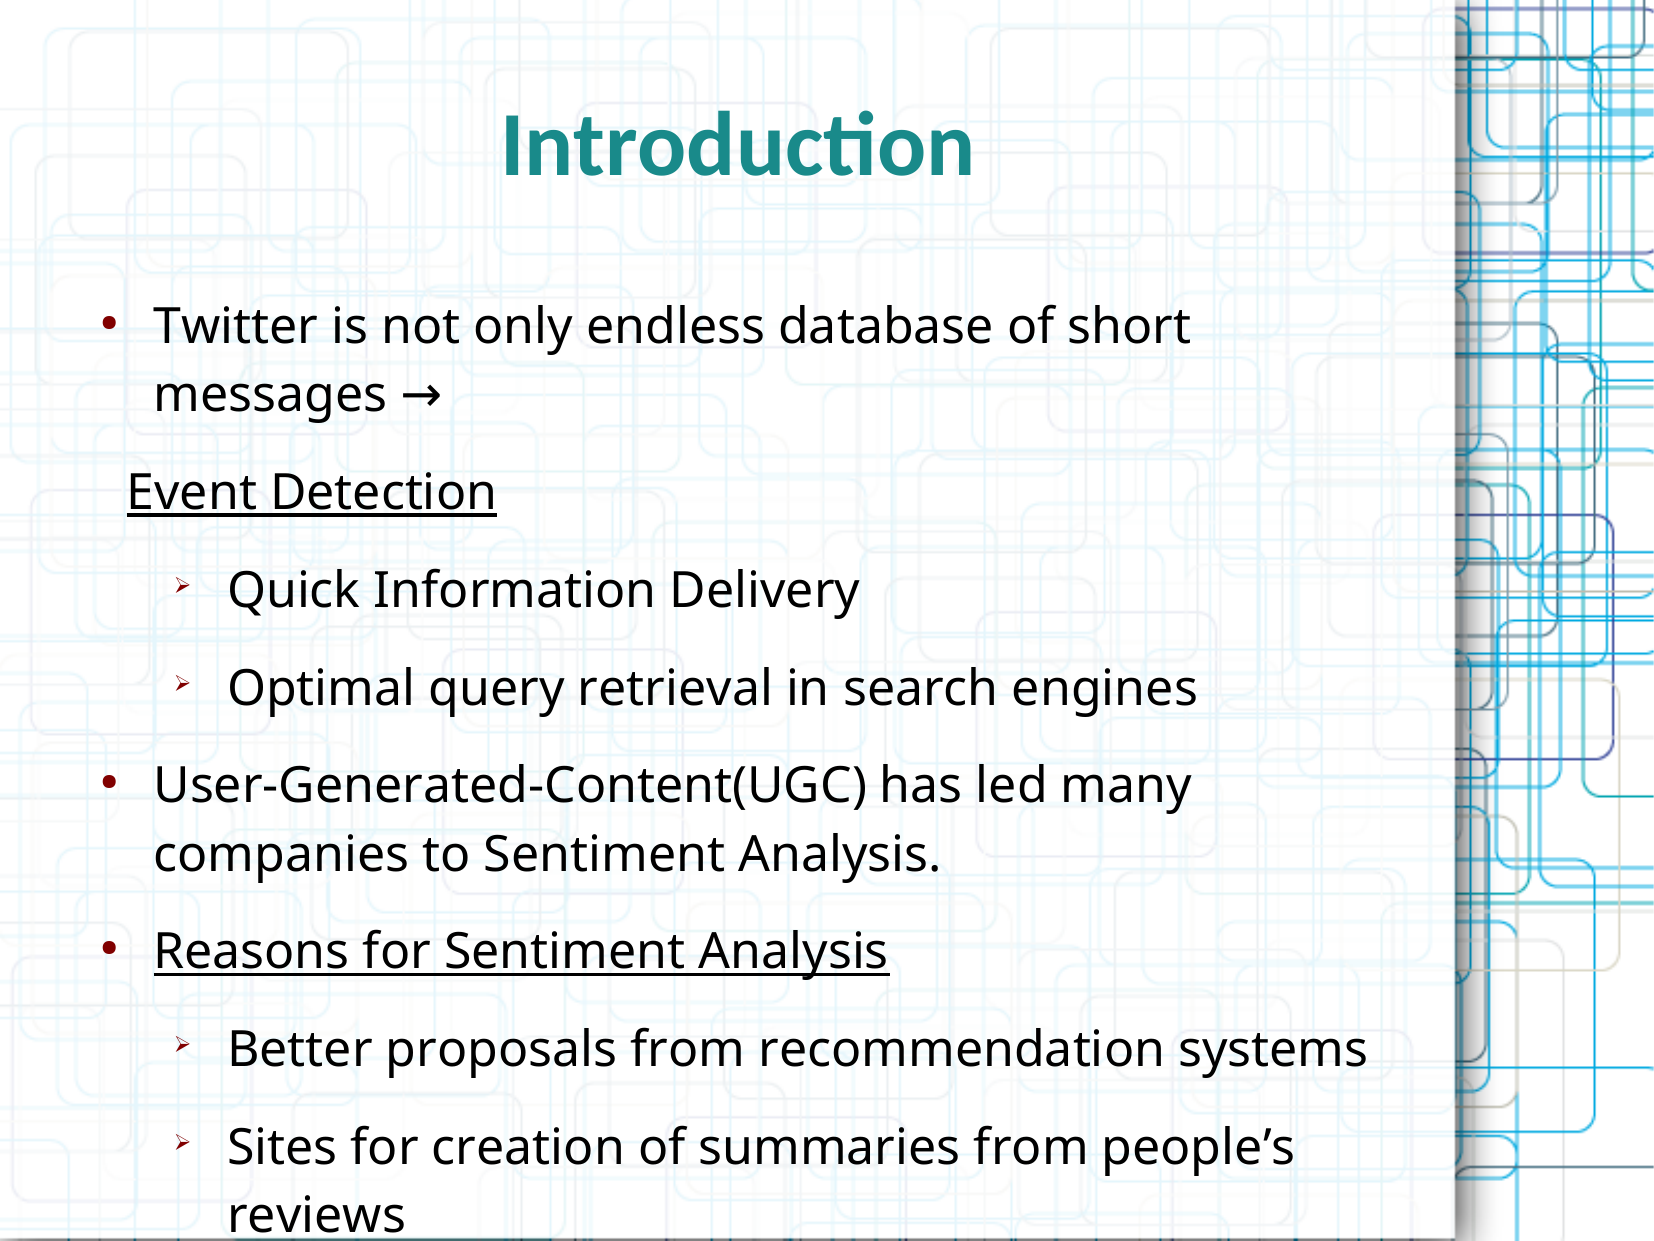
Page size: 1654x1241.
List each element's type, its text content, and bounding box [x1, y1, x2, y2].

title Introduction [59, 49, 1418, 257]
list Twitter is not only endless database of short messages → Event Detection Quick Information Delivery Optimal query retrieval in search engines User-Generated-Content(UGC) has led many companies to Sentiment Analysis. Reasons for Sentiment Analysis Better proposals from recommendation systems Sites for creation of summaries from people’s reviews Companies [82, 290, 1418, 1241]
picture [0, 0, 1654, 1241]
